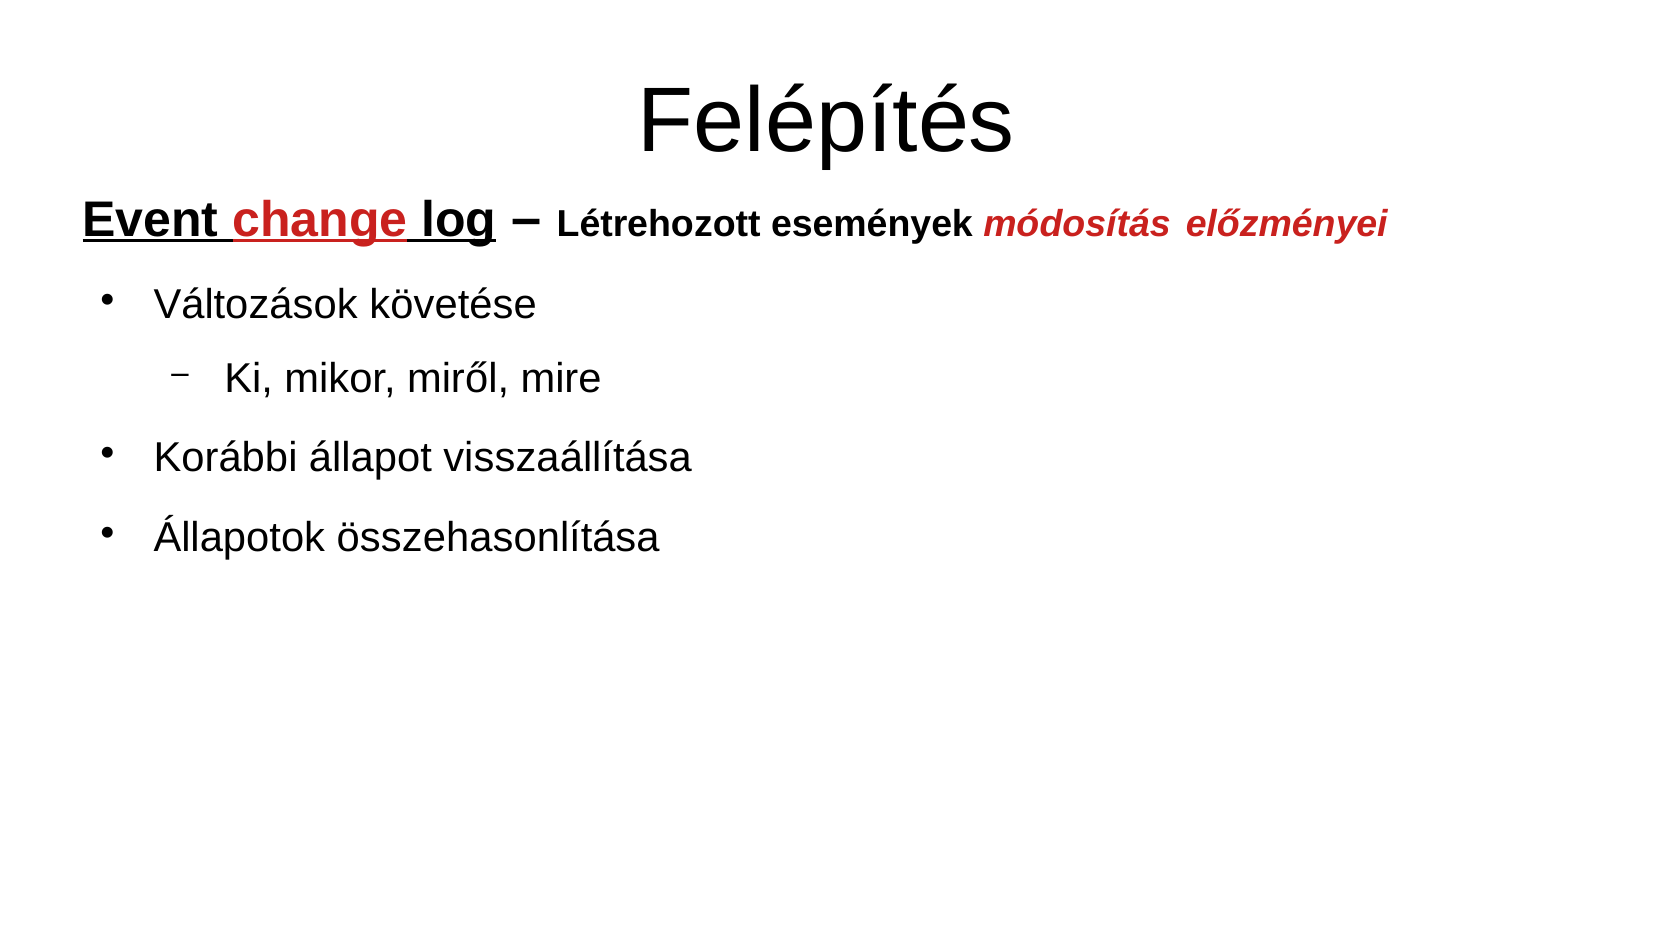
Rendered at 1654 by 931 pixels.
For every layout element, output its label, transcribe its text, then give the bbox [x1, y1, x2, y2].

title Felépítés [82, 37, 1571, 193]
list Event change log – Létrehozott események módosítás előzményei Változások követése Ki, mikor, miről, mire Korábbi állapot visszaállítása Állapotok összehasonlítása [82, 193, 1571, 863]
